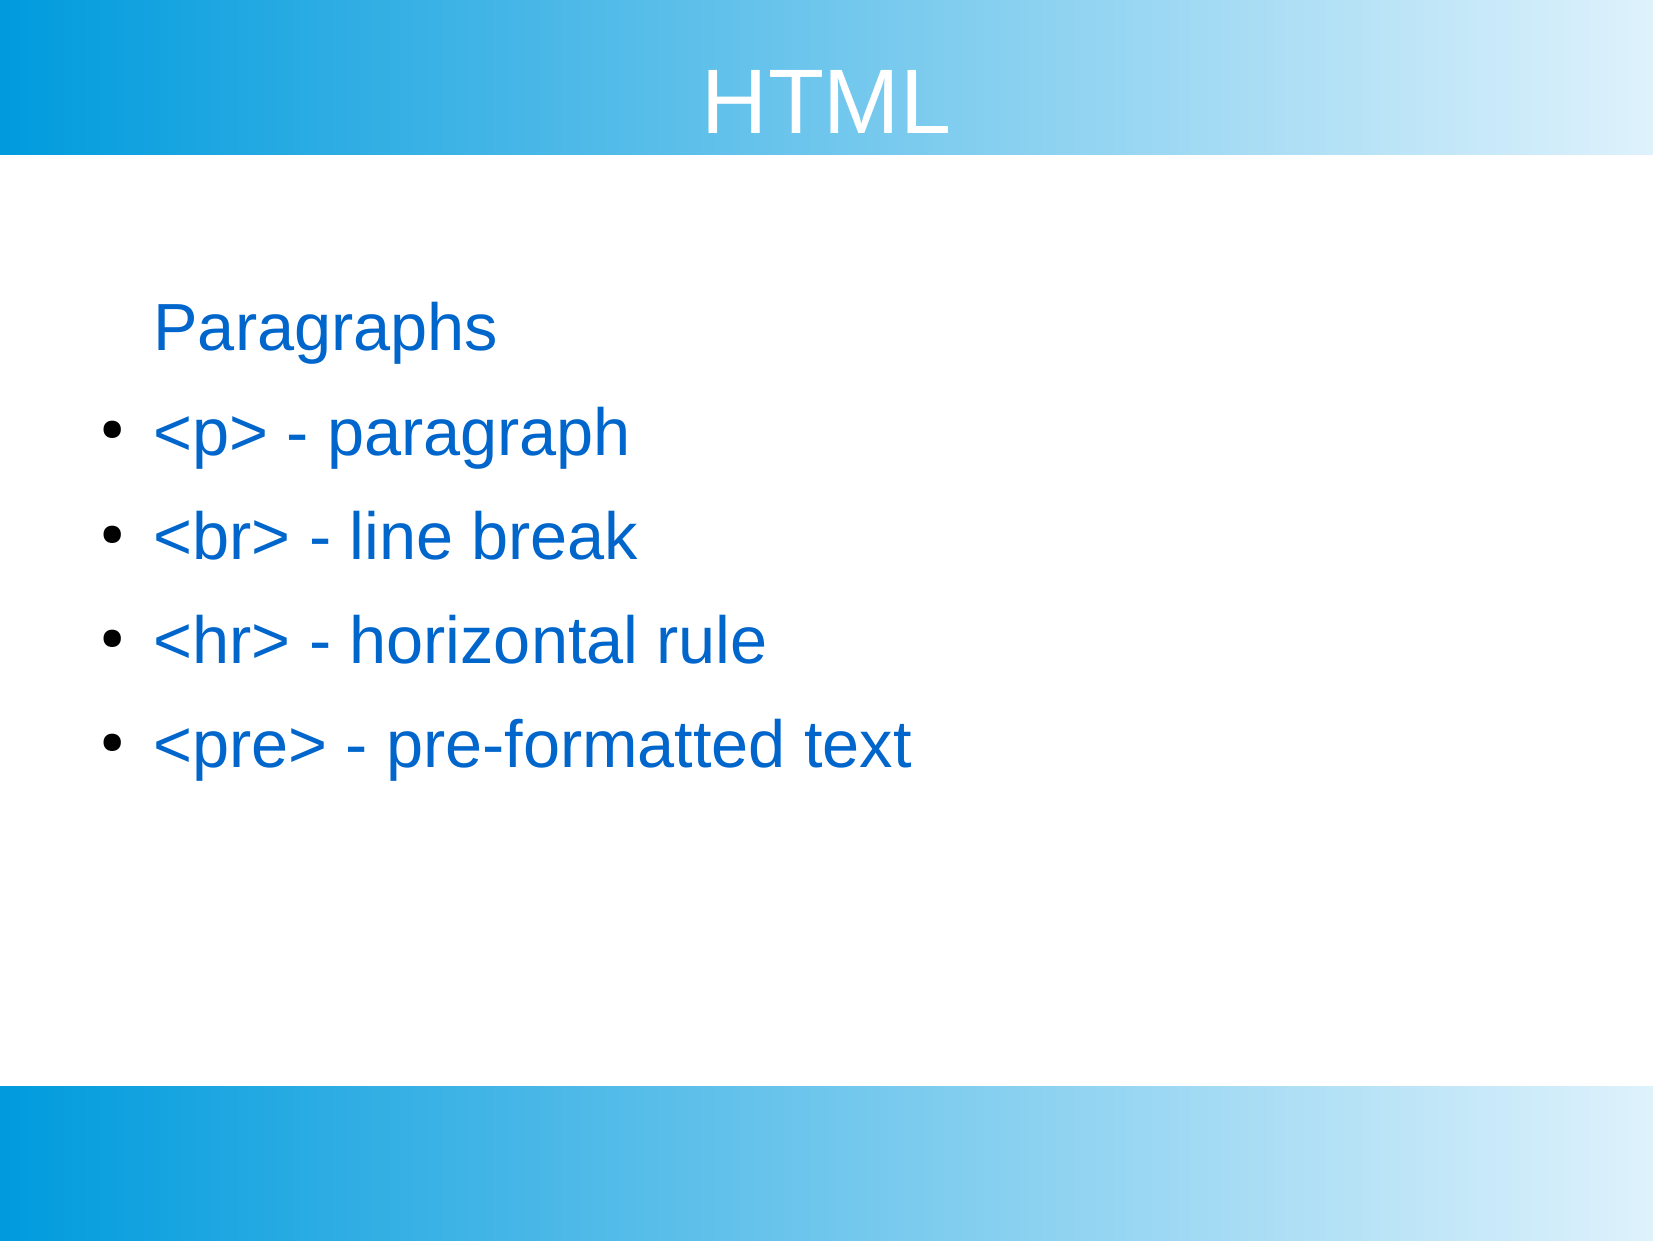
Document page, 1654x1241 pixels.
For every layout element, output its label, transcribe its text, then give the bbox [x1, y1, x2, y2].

list Paragraphs <p> - paragraph <br> - line break <hr> - horizontal rule <pre> - pre-formatted text [82, 290, 1571, 1010]
title HTML [82, 49, 1571, 155]
